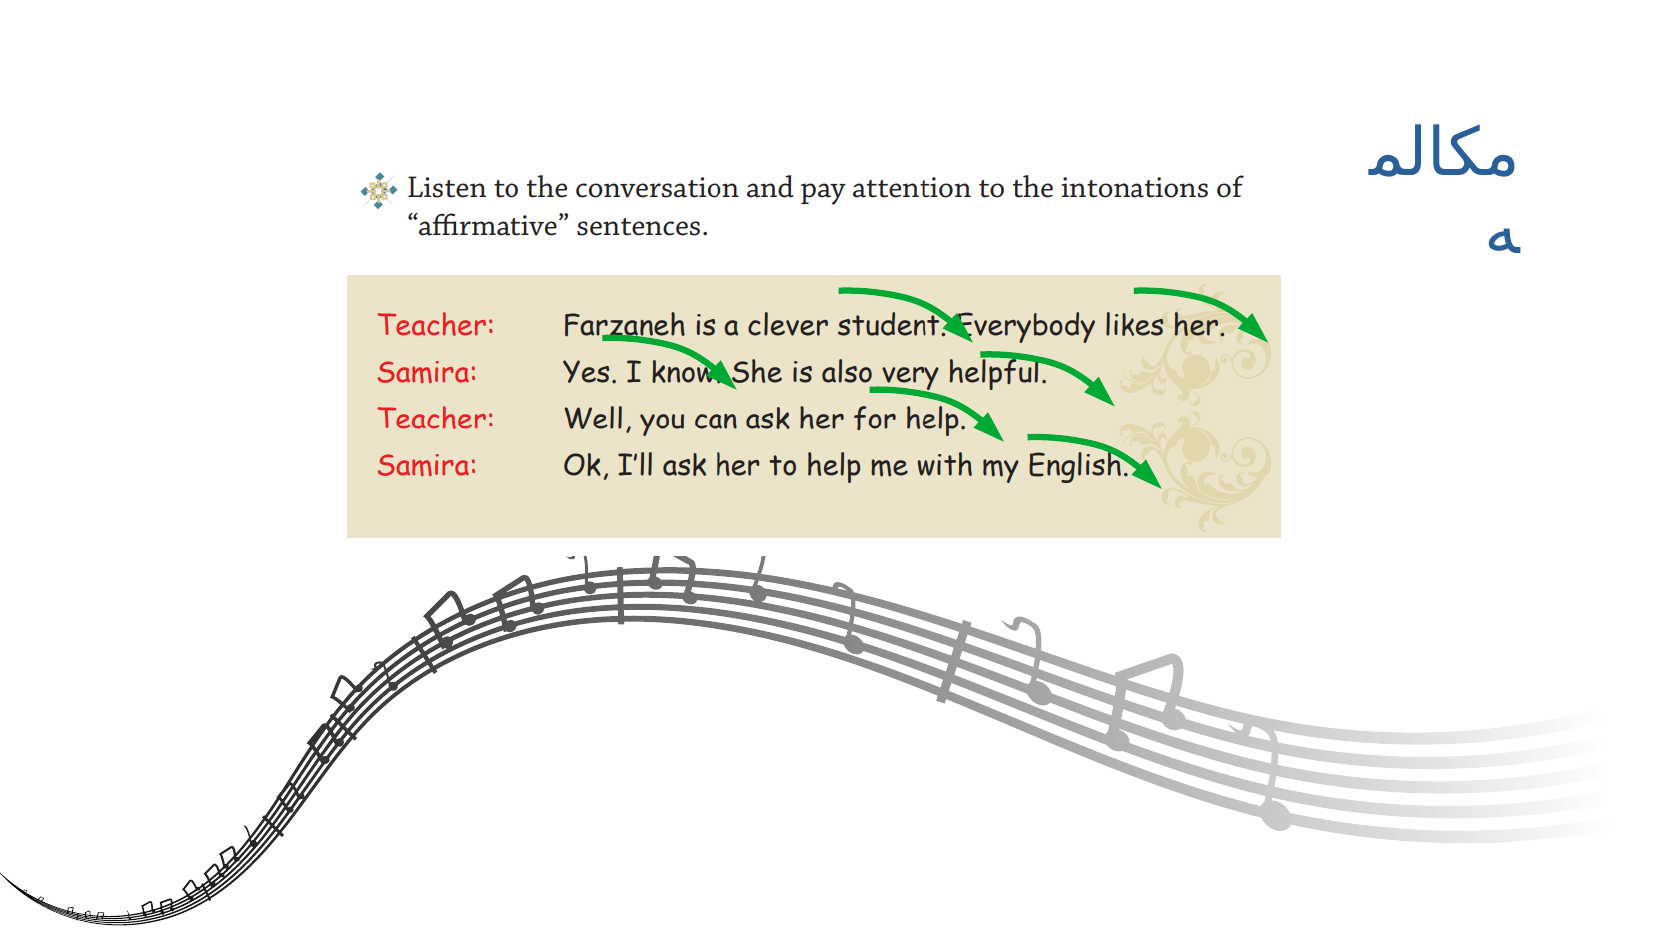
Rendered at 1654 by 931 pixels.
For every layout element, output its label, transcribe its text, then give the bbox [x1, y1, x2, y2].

text_box مکالمه [1322, 106, 1536, 222]
picture [0, 165, 1654, 928]
